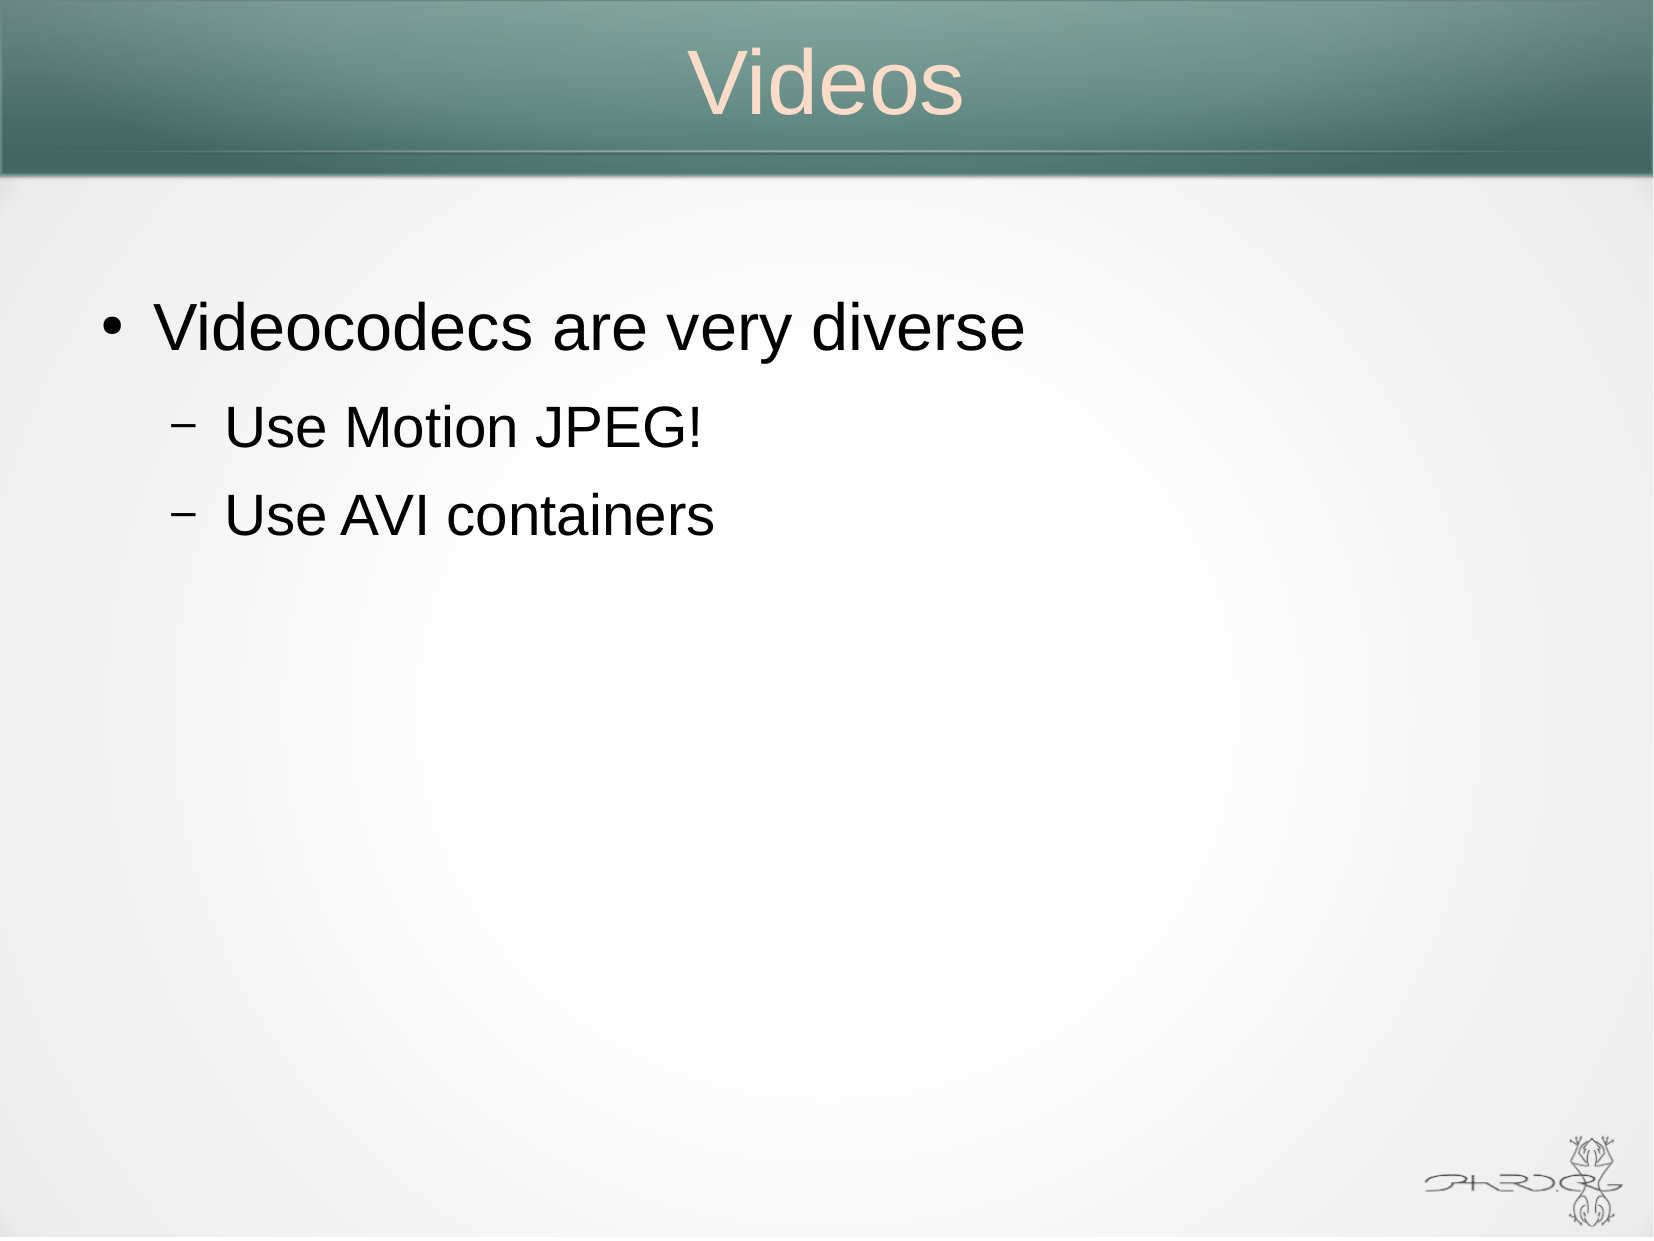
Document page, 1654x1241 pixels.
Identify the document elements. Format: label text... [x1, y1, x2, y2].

picture [0, 0, 1654, 1237]
title Videos [82, 11, 1571, 154]
list Videocodecs are very diverse Use Motion JPEG! Use AVI containers [82, 290, 1571, 1010]
